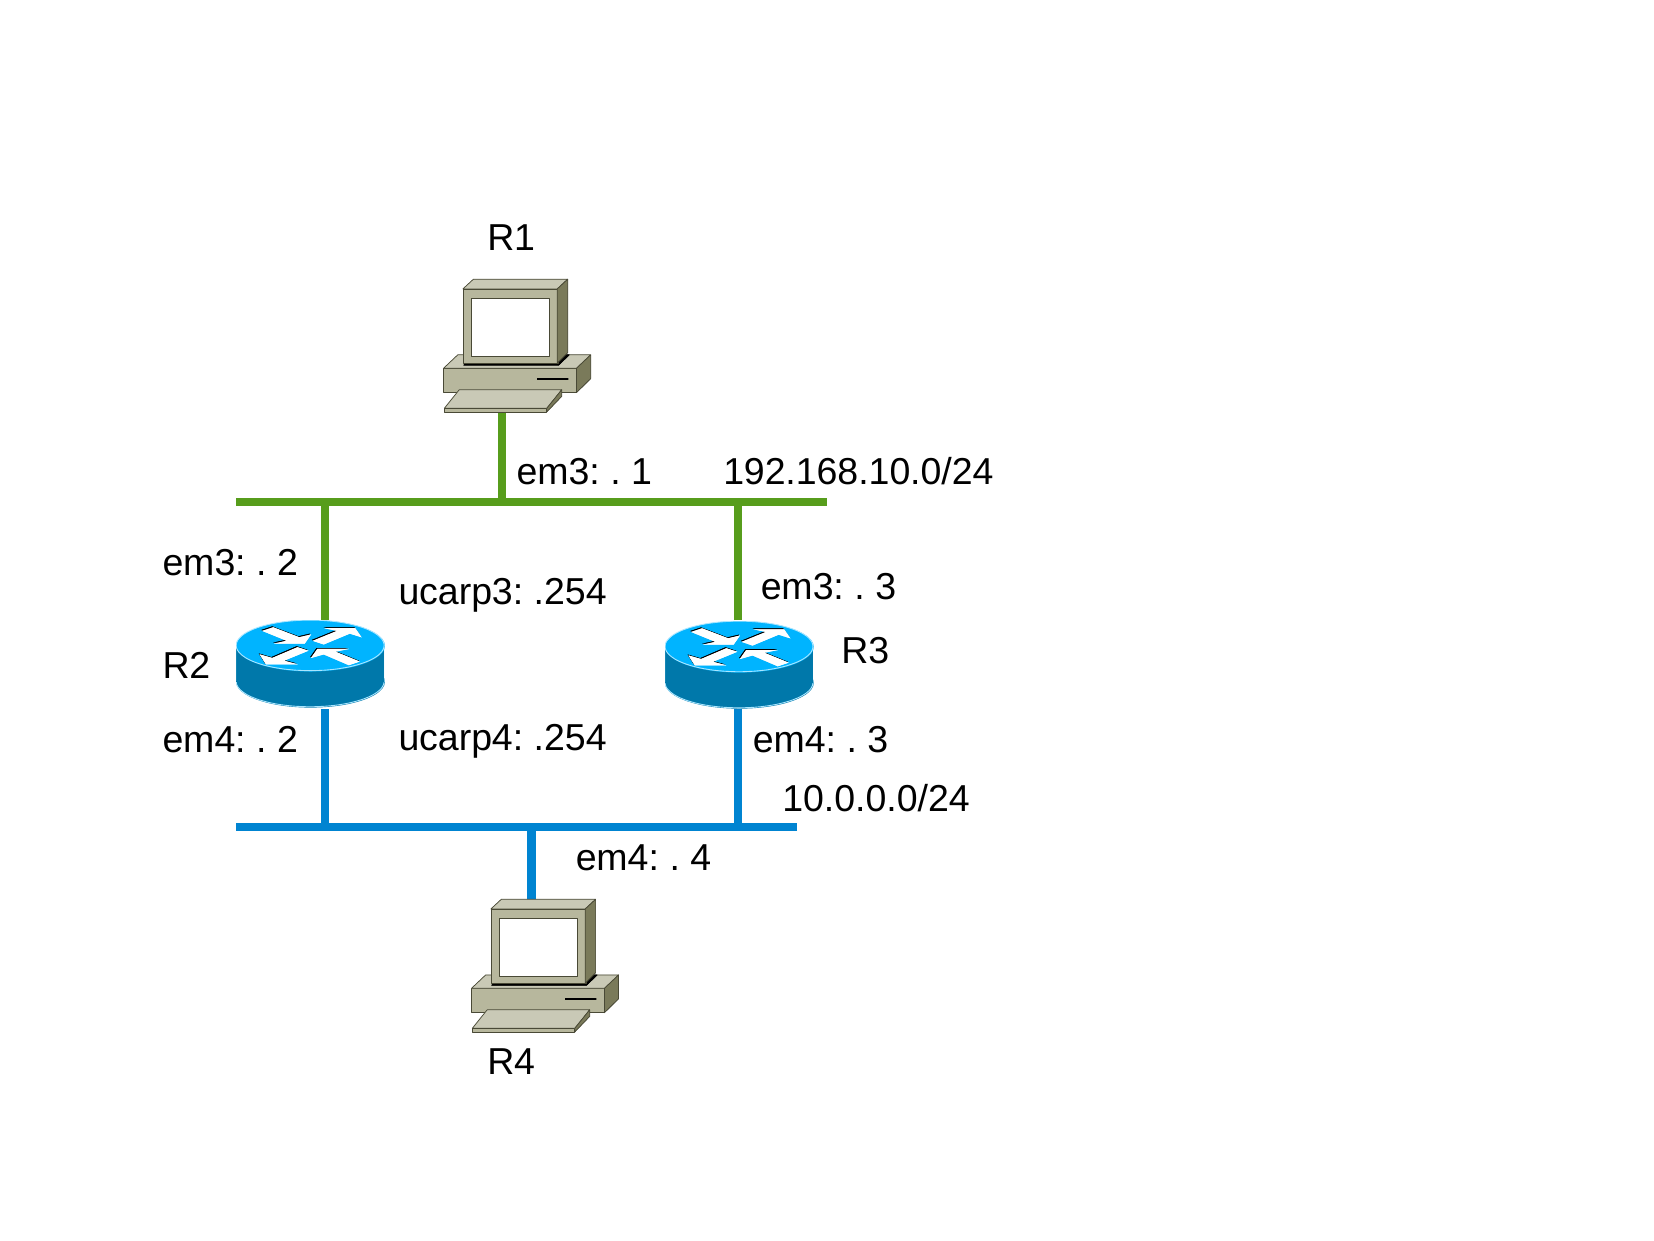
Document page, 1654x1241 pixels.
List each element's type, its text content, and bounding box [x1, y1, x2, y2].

picture [236, 620, 295, 640]
picture [470, 898, 621, 1034]
picture [264, 628, 309, 643]
picture [743, 629, 788, 645]
text_box em3: . 3 [745, 558, 953, 616]
picture [753, 621, 814, 650]
text_box ucarp4: .254 [383, 708, 709, 766]
text_box em3: . 2 [147, 533, 325, 591]
picture [665, 684, 814, 709]
text_box em3: . 1 [506, 442, 680, 498]
picture [691, 649, 734, 667]
text_box ucarp3: .254 [383, 563, 709, 621]
text_box em4: . 4 [561, 829, 739, 886]
picture [693, 629, 738, 644]
text_box 10.0.0.0/24 [767, 769, 1004, 827]
text_box R2 [147, 636, 237, 694]
picture [314, 628, 359, 644]
picture [312, 649, 357, 664]
text_box R3 [826, 622, 1034, 680]
picture [236, 683, 385, 708]
text_box R4 [472, 1033, 650, 1091]
picture [262, 648, 306, 666]
picture [665, 621, 725, 642]
text_box 192.168.10.0/24 [708, 442, 1034, 500]
text_box em4: . 3 [738, 710, 916, 768]
picture [442, 278, 593, 414]
text_box em4: . 2 [147, 710, 325, 768]
picture [325, 620, 385, 650]
picture [741, 650, 786, 665]
text_box R1 [472, 208, 562, 266]
